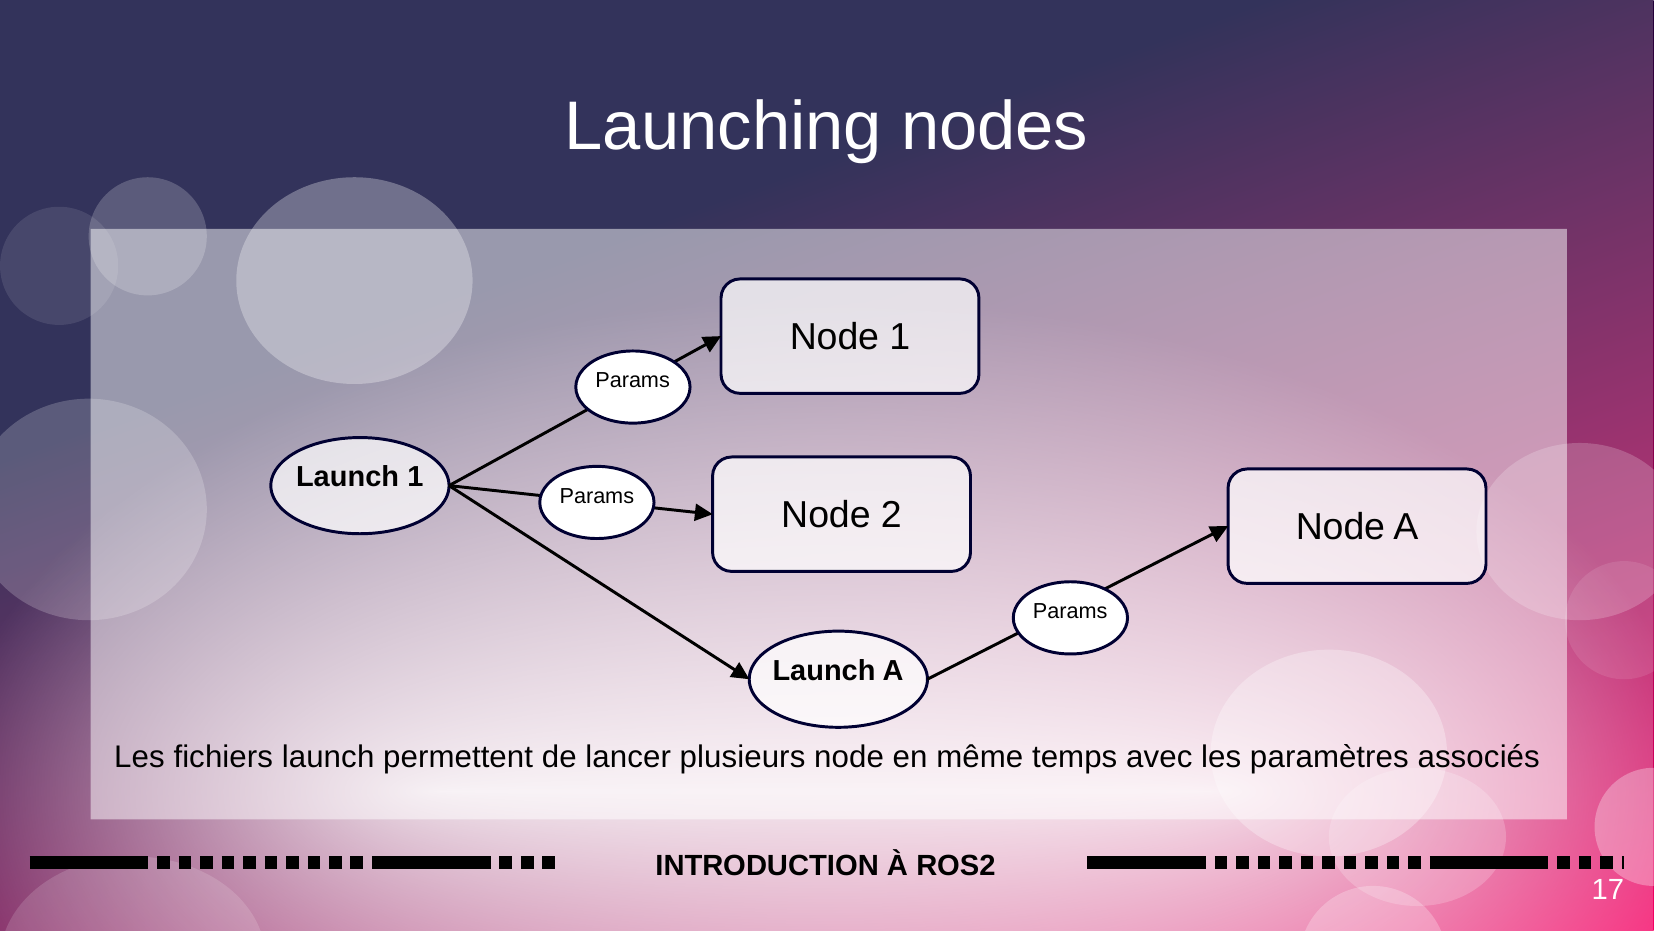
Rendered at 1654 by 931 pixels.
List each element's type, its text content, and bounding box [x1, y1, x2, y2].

text_box Params [1013, 581, 1128, 654]
text_box Params [539, 466, 655, 539]
title Launching nodes [88, 44, 1565, 207]
list Les fichiers launch permettent de lancer plusieurs node en même temps avec les paramètres associés [90, 228, 1567, 820]
text_box Launch A [749, 631, 928, 728]
text_box Launch 1 [270, 437, 449, 534]
text_box Node 1 [721, 278, 979, 394]
text_box Node 2 [712, 456, 971, 572]
text_box Node A [1228, 468, 1487, 584]
text_box Params [575, 350, 691, 424]
